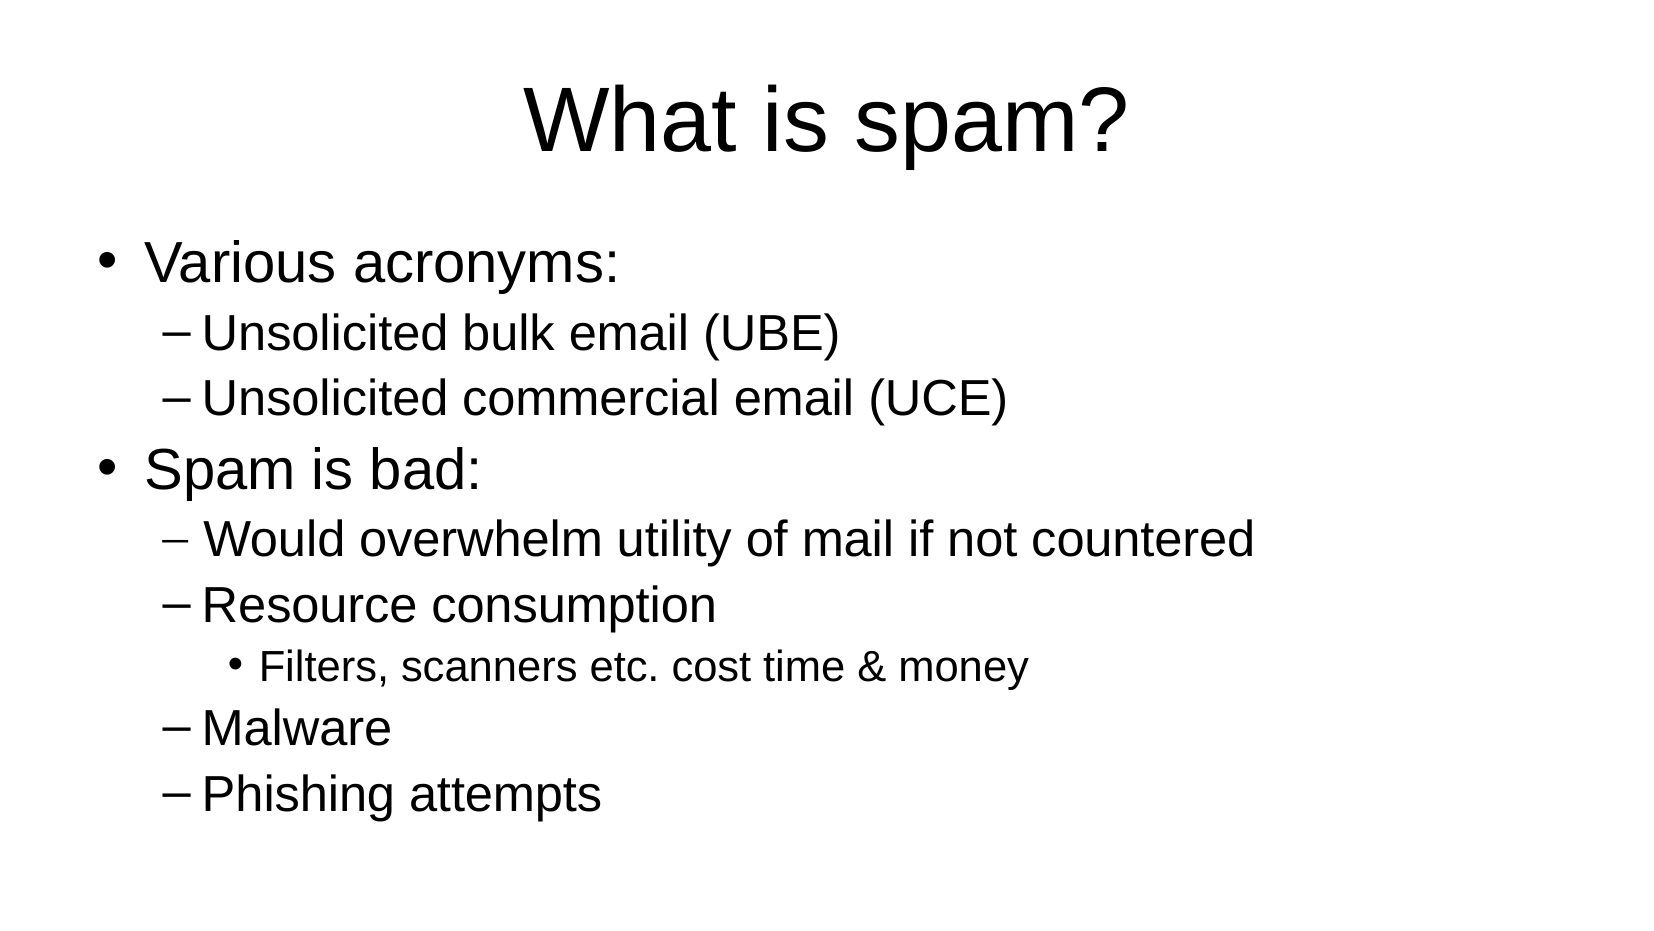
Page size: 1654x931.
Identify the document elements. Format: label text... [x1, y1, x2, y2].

list Various acronyms: Unsolicited bulk email (UBE) Unsolicited commercial email (UCE) Spam is bad: Would overwhelm utility of mail if not countered Resource consumption Filters, scanners etc. cost time & money Malware Phishing attempts [82, 217, 1571, 831]
title What is spam? [82, 37, 1571, 193]
